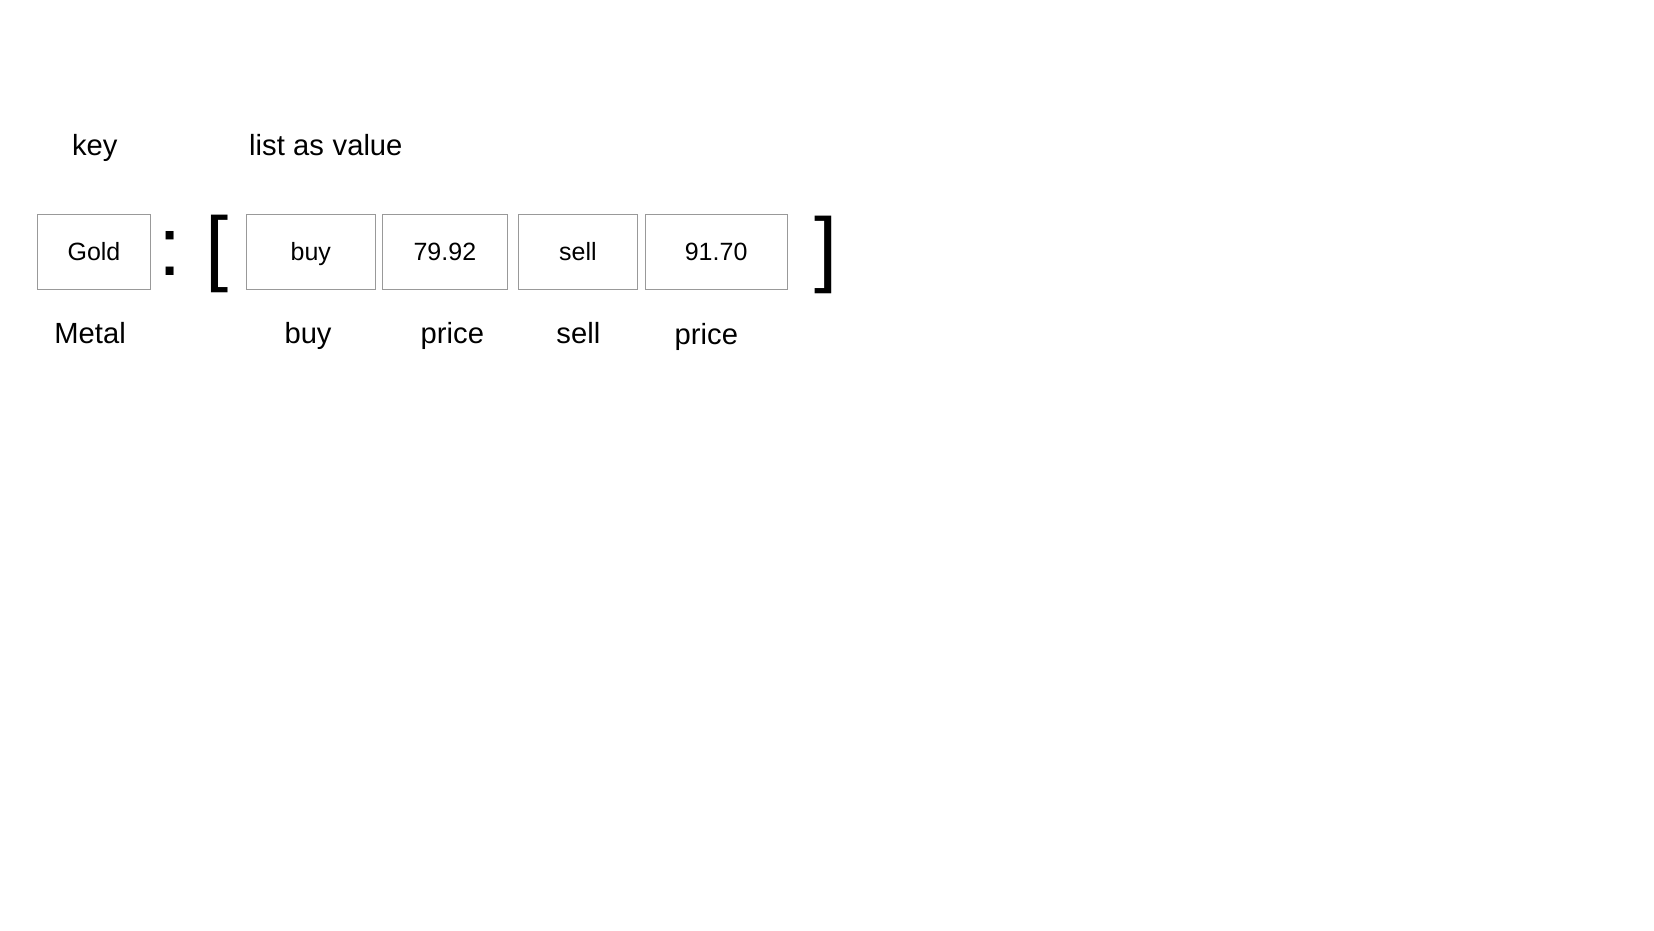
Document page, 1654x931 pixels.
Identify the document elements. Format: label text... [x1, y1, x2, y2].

text_box list as value [234, 121, 721, 202]
text_box sell [541, 310, 648, 391]
text_box ] [799, 193, 875, 302]
text_box Gold [37, 214, 151, 290]
text_box price [659, 310, 775, 391]
text_box : [ [144, 193, 249, 301]
text_box price [405, 310, 521, 391]
text_box buy [269, 310, 376, 358]
text_box 91.70 [645, 214, 788, 290]
text_box Metal [39, 310, 190, 390]
text_box sell [518, 214, 638, 290]
text_box key [57, 121, 208, 197]
text_box buy [249, 214, 376, 290]
text_box 79.92 [382, 214, 508, 290]
